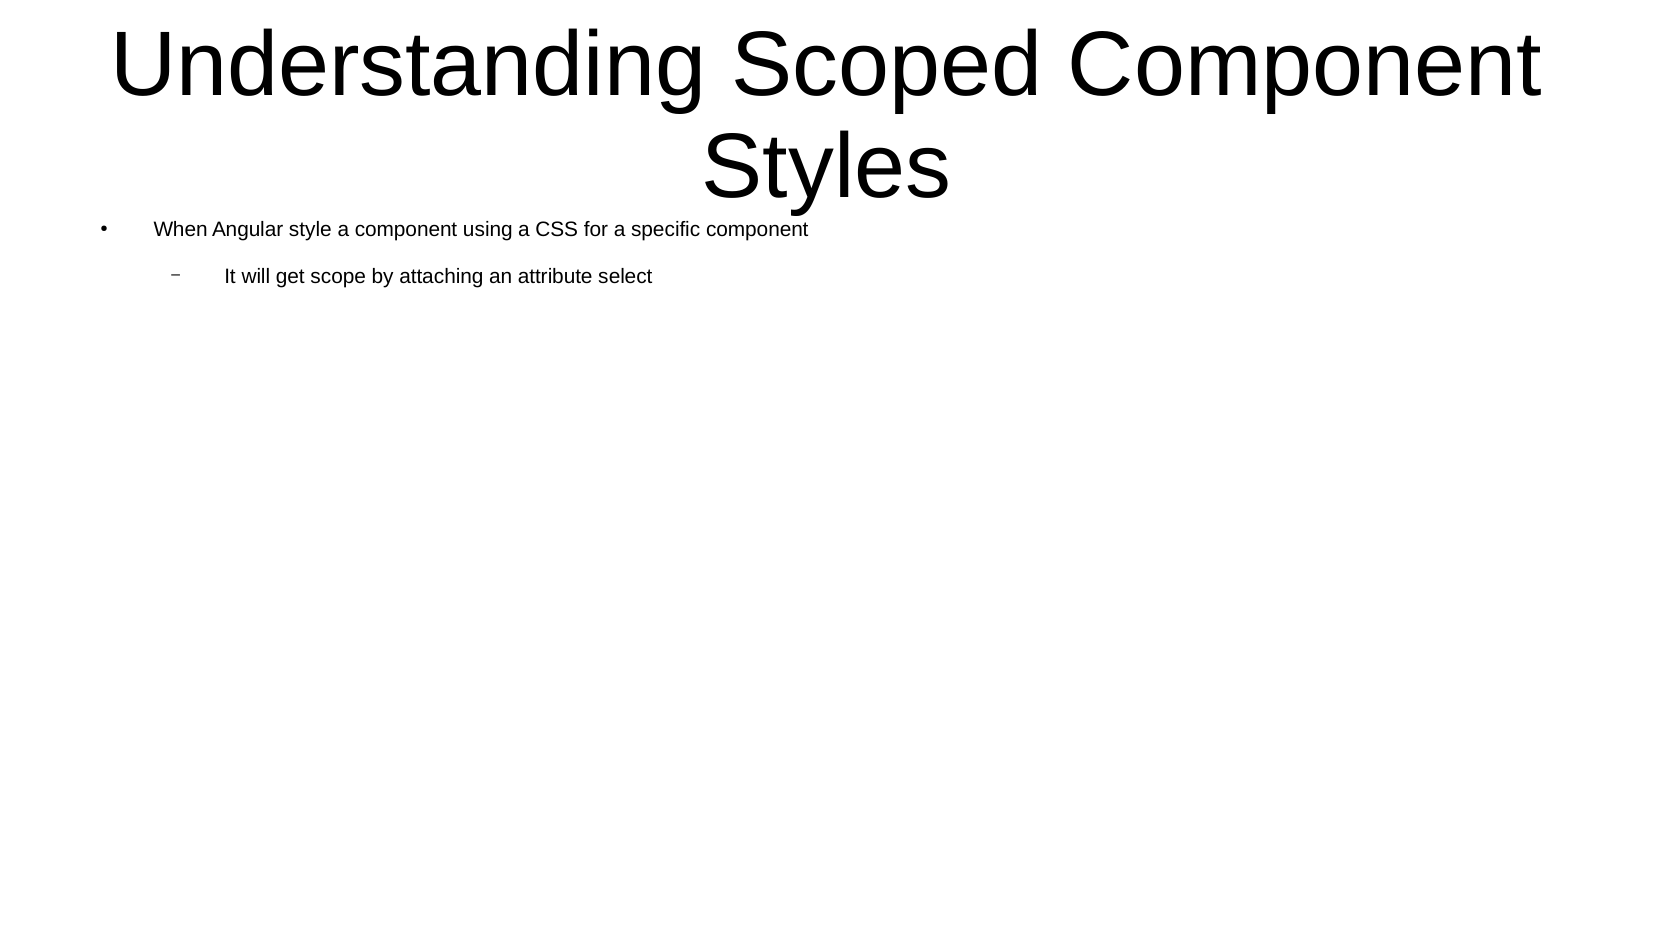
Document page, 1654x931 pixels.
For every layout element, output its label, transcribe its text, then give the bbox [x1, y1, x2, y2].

list When Angular style a component using a CSS for a specific component It will get scope by attaching an attribute select [82, 217, 1621, 886]
title Understanding Scoped Component Styles [82, 12, 1571, 217]
